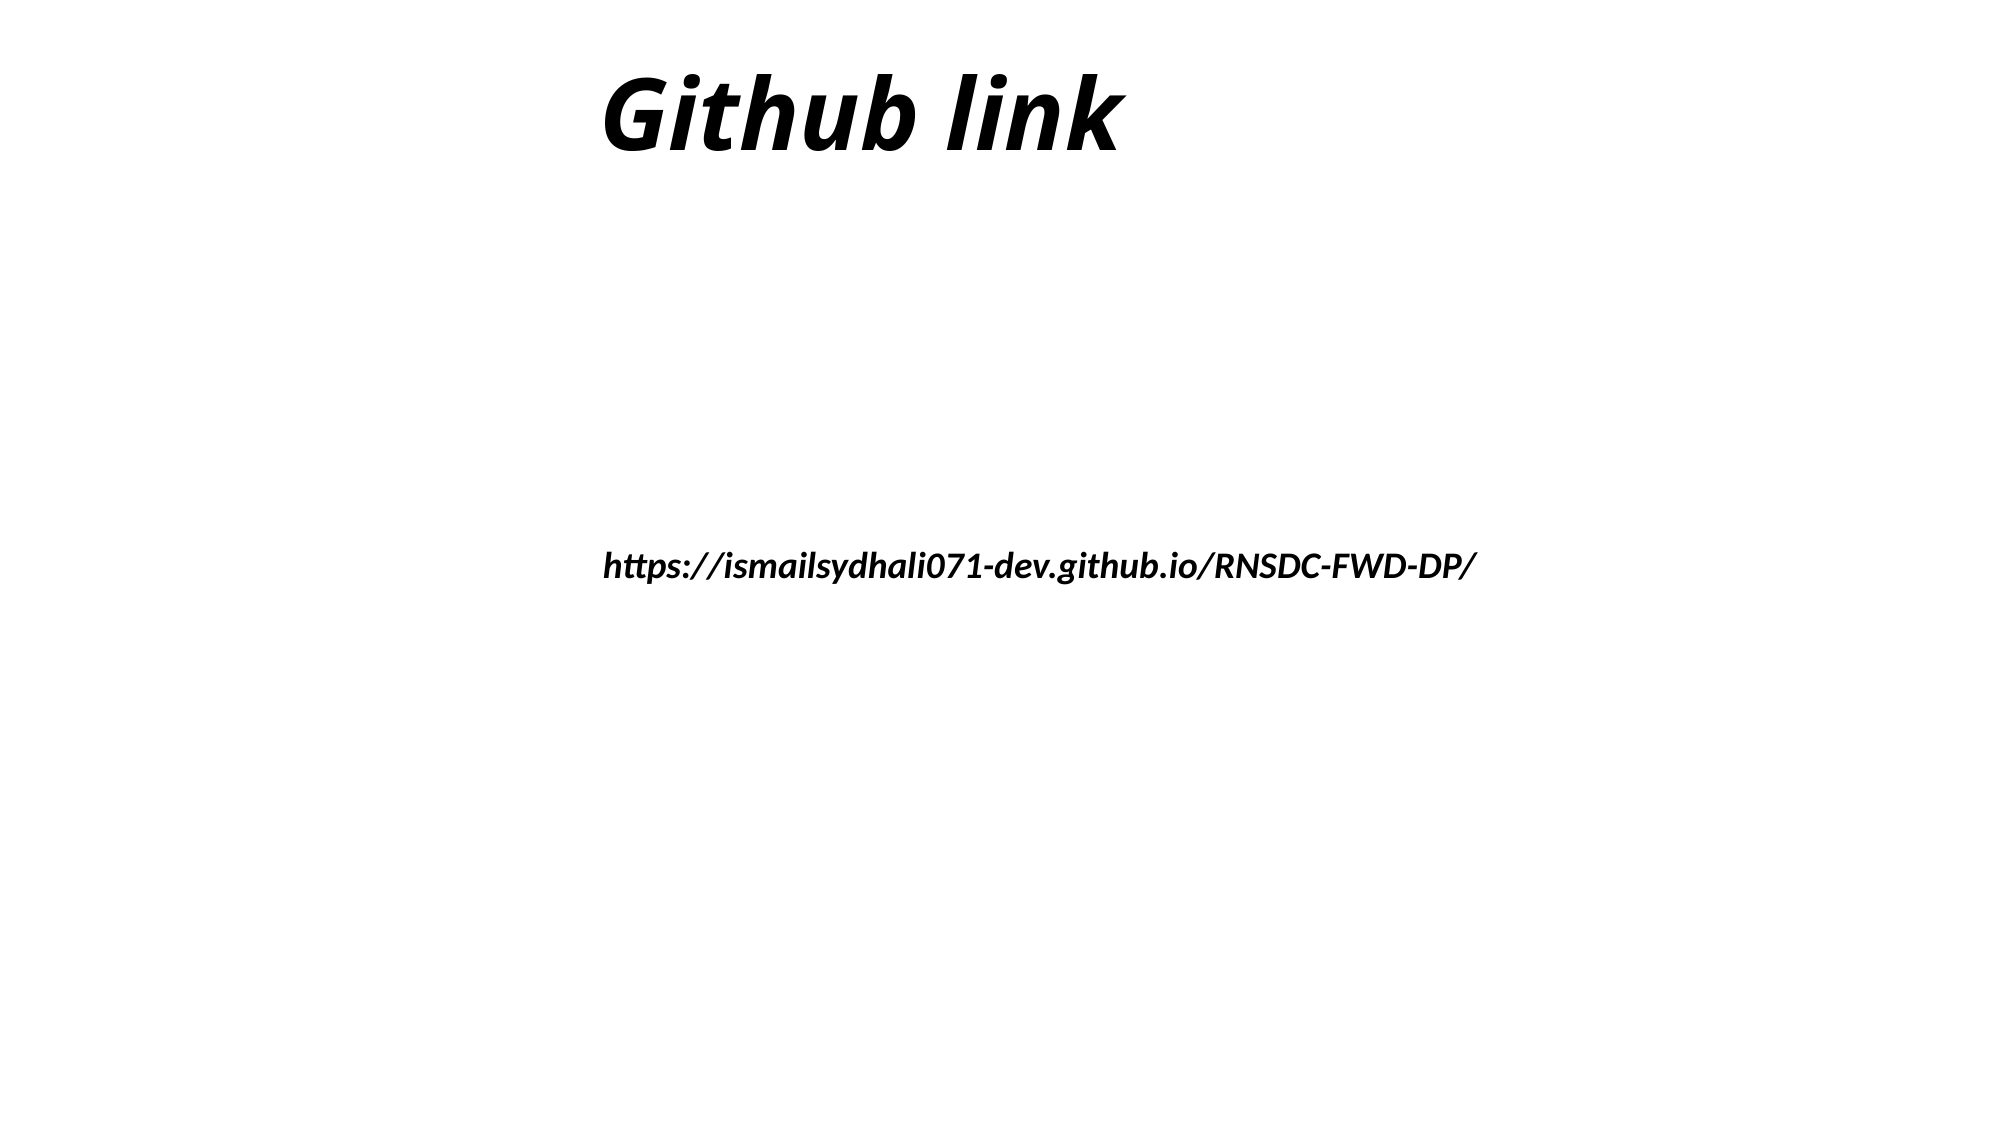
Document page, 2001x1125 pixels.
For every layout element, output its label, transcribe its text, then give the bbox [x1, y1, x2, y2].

title Github link [599, 50, 2000, 176]
text_box https://ismailsydhali071-dev.github.io/RNSDC-FWD-DP/ [587, 533, 1764, 594]
